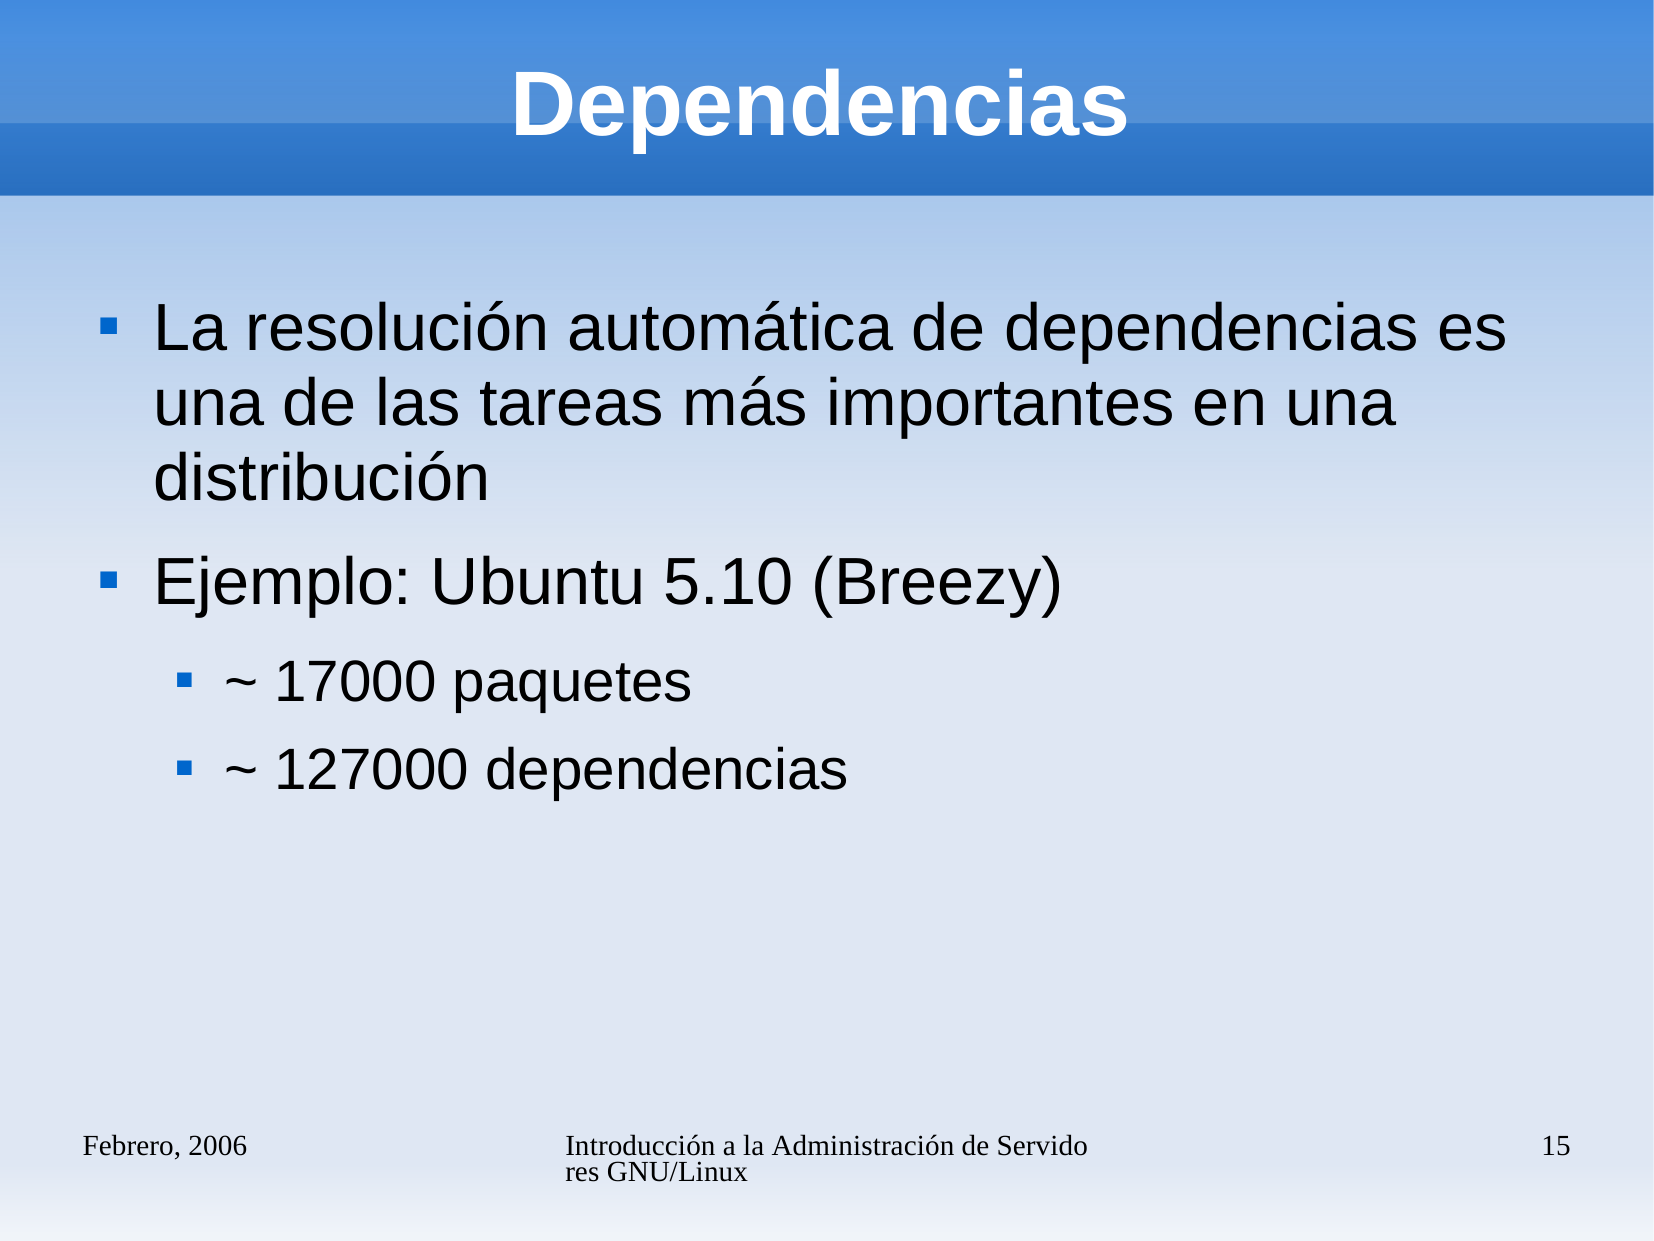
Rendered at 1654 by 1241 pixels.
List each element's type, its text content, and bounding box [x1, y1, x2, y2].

list La resolución automática de dependencias es una de las tareas más importantes en una distribución Ejemplo: Ubuntu 5.10 (Breezy) ~ 17000 paquetes ~ 127000 dependencias [82, 290, 1571, 1109]
picture [0, 0, 1654, 1241]
title Dependencias [76, 0, 1565, 208]
